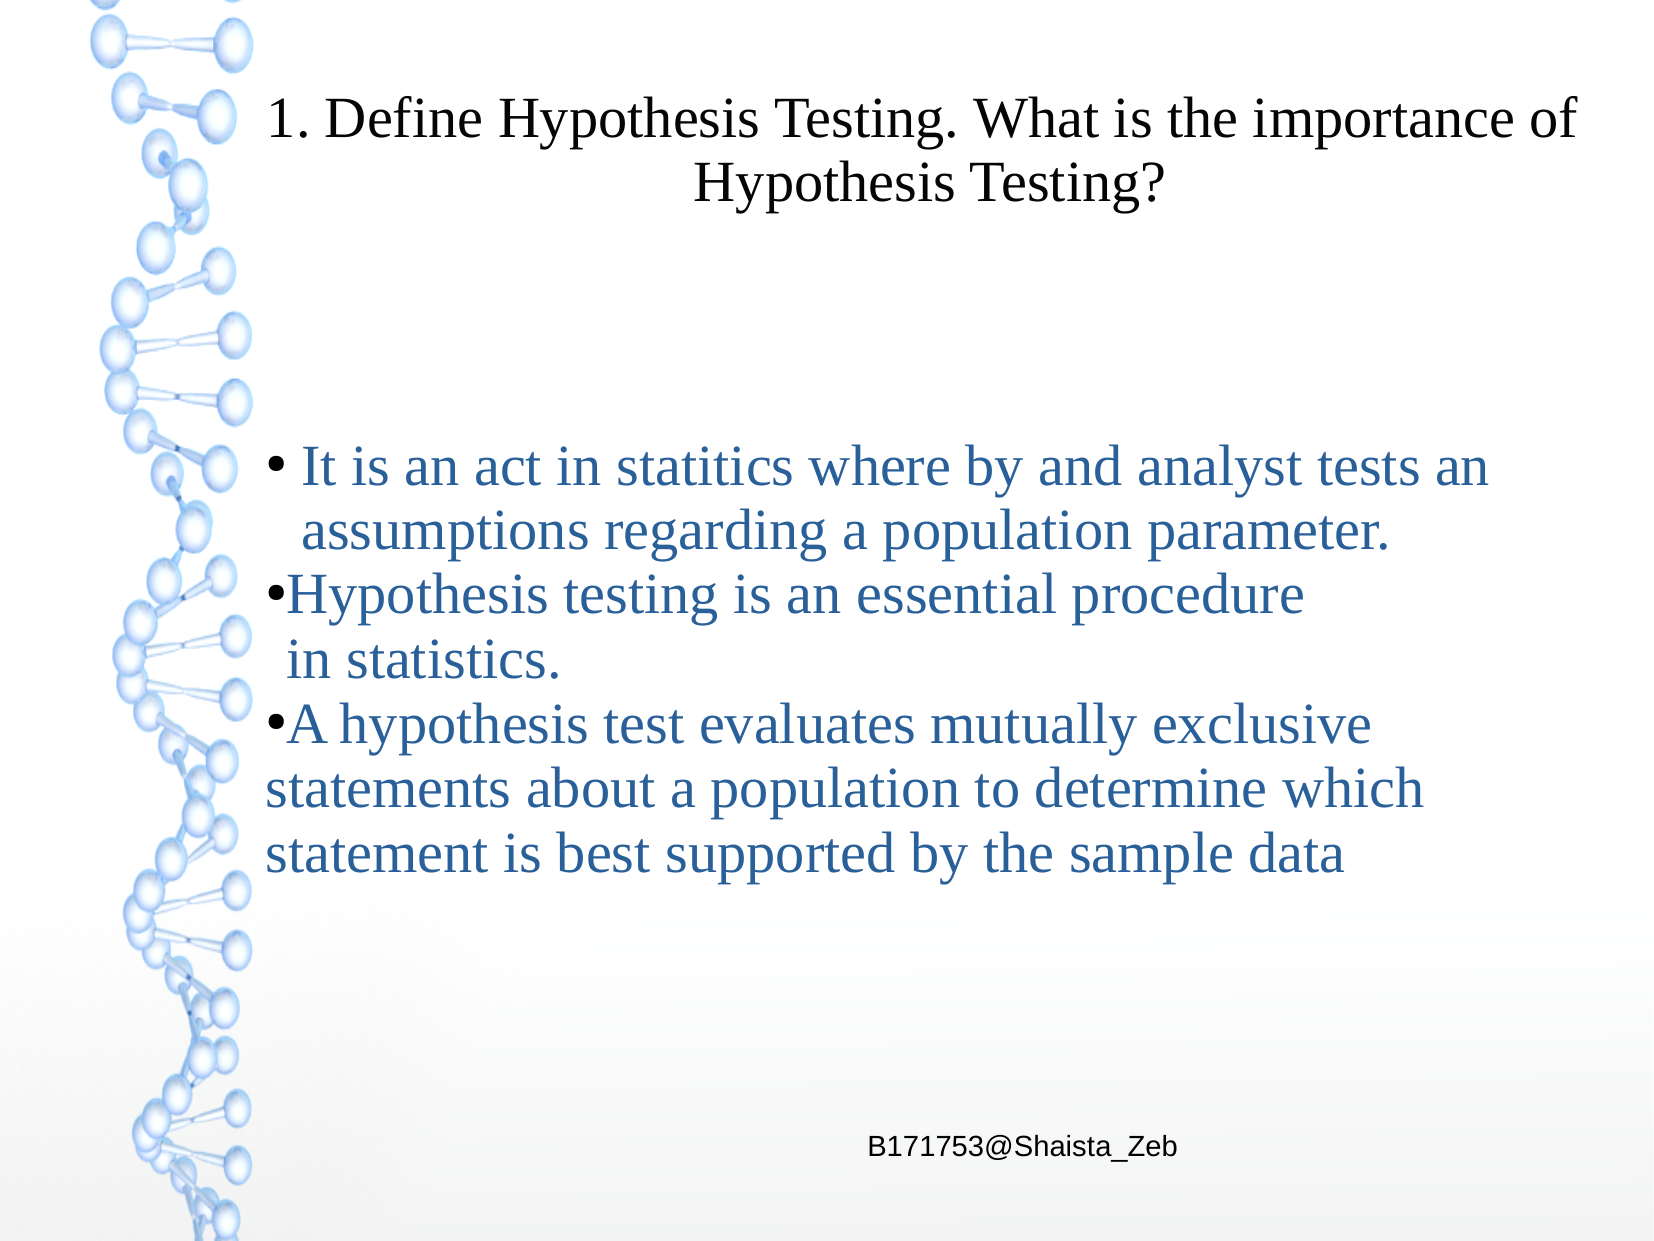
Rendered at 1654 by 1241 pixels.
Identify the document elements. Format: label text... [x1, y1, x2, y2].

title 1. Define Hypothesis Testing. What is the importance of Hypothesis Testing? [265, 47, 1595, 252]
picture [0, 0, 1654, 1241]
subtitle It is an act in statitics where by and analyst tests an assumptions regarding a population parameter. Hypothesis testing is an essential procedure in statistics. A hypothesis test evaluates mutually exclusive statements about a population to determine which statement is best supported by the sample data [265, 299, 1595, 1019]
